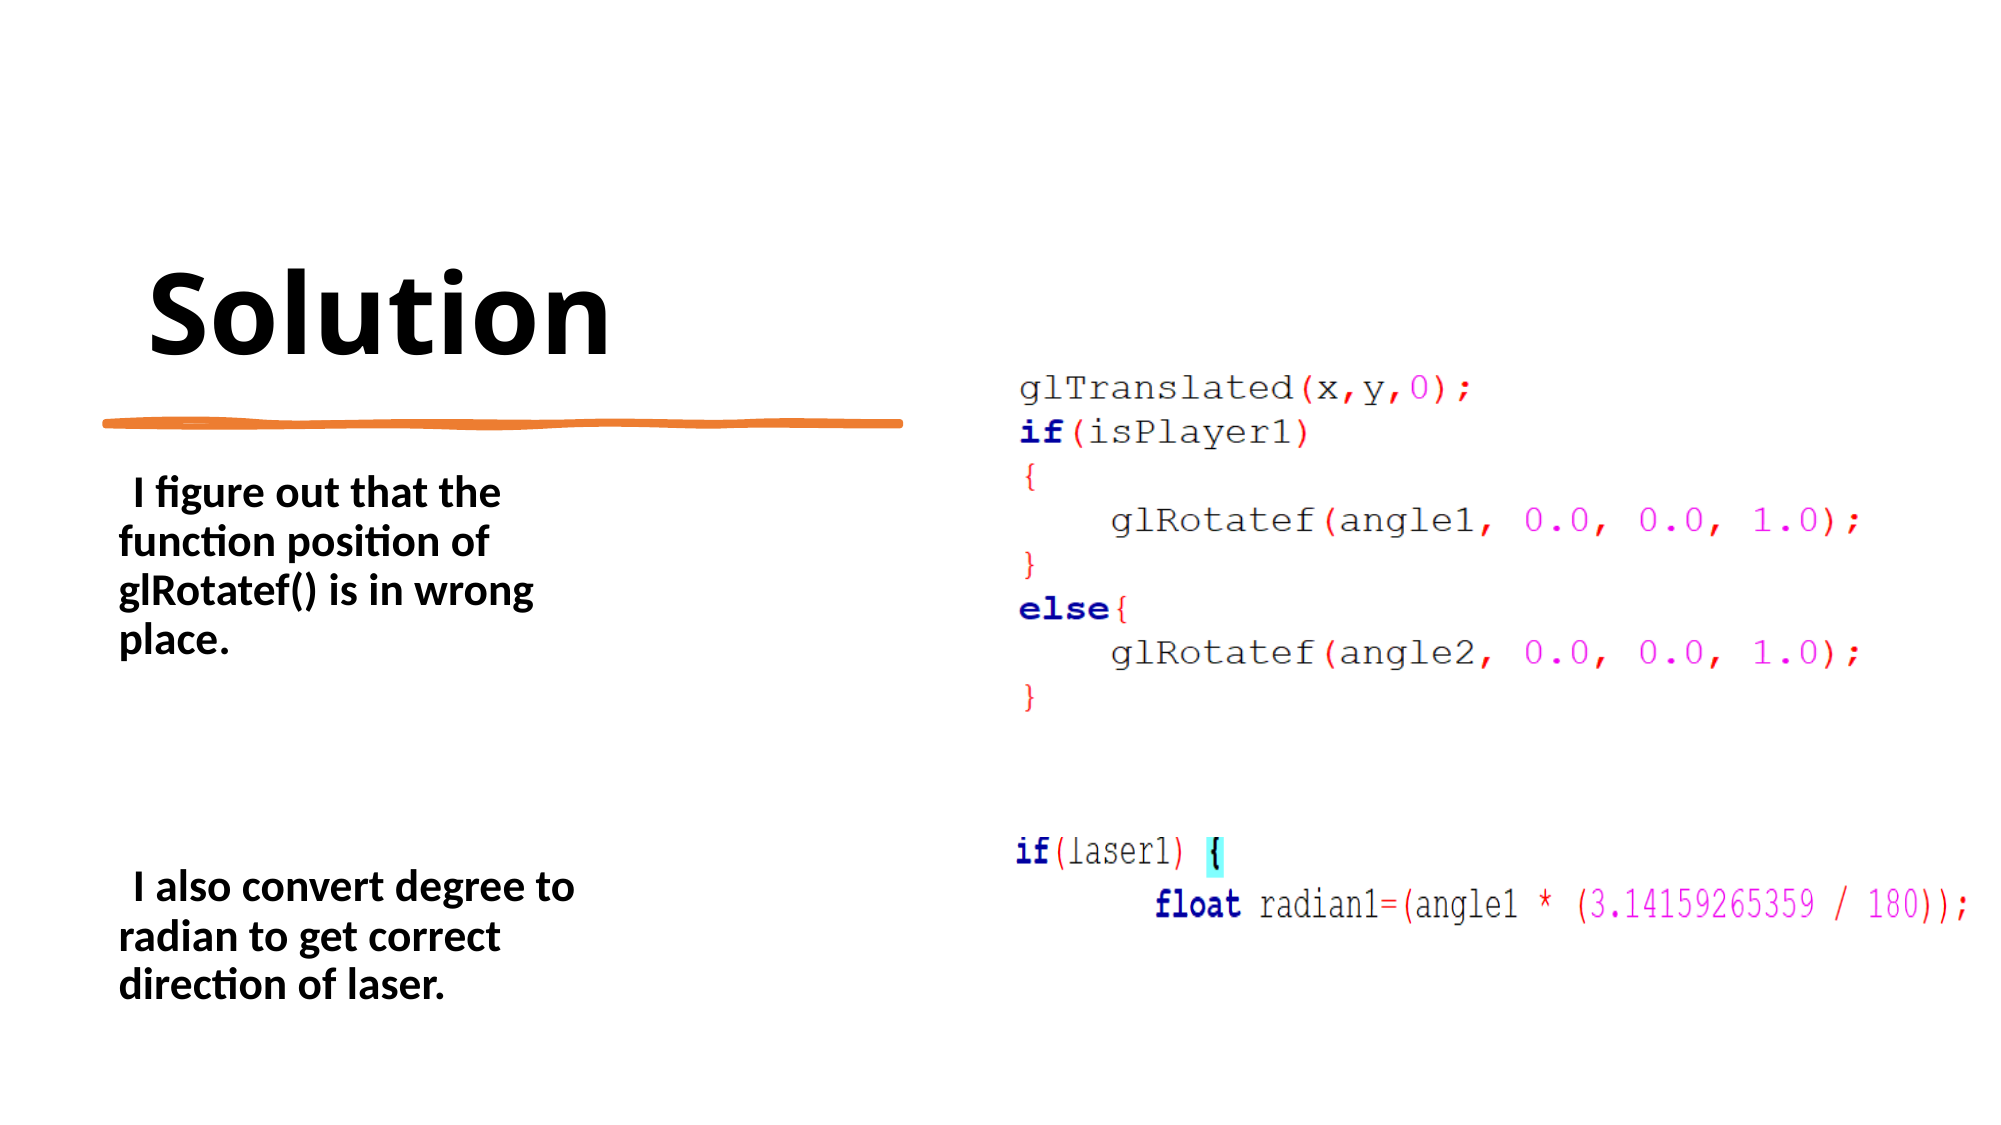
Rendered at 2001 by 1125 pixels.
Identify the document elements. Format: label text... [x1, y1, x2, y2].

text_box I figure out that the function position of glRotatef() is in wrong place. I also convert degree to radian to get correct direction of laser. [103, 460, 666, 1020]
picture [1012, 374, 1913, 713]
text_box [105, 420, 901, 427]
picture [1012, 837, 1988, 938]
title Solution [103, 104, 938, 387]
